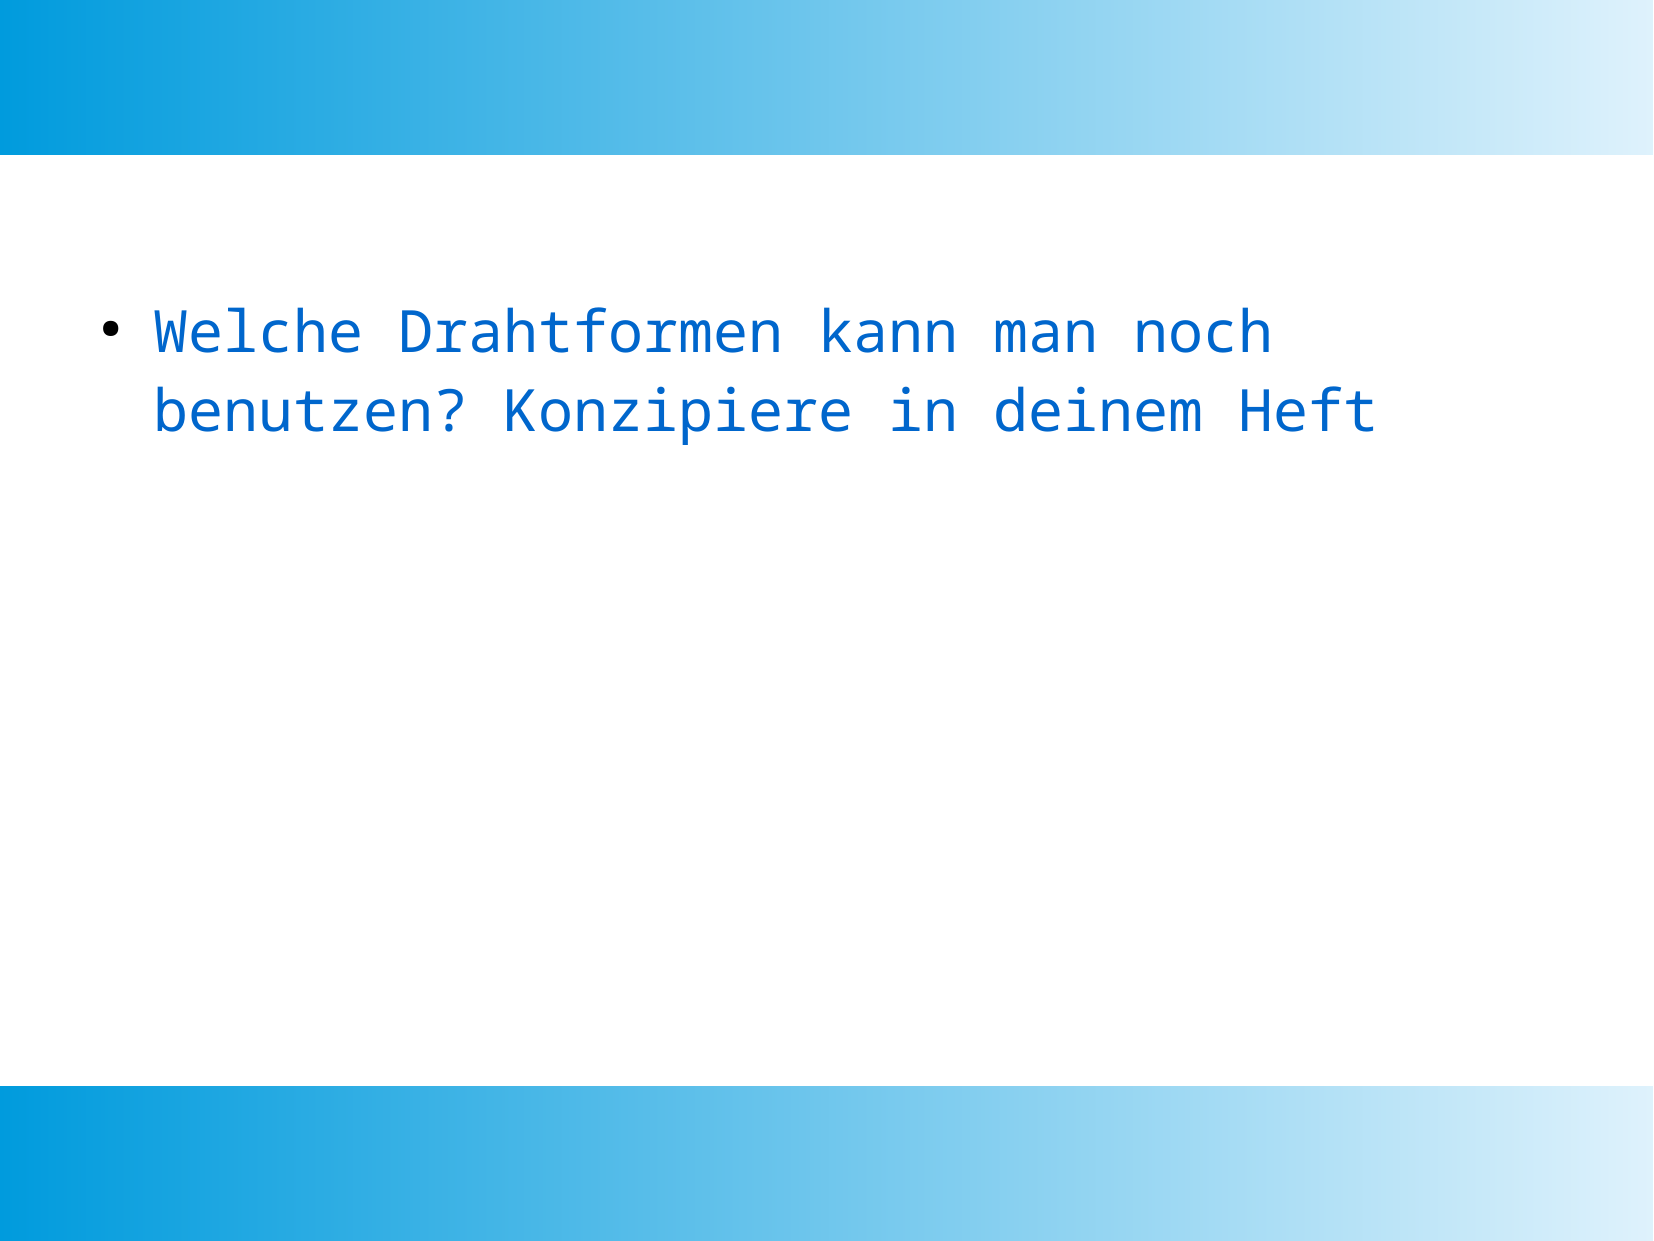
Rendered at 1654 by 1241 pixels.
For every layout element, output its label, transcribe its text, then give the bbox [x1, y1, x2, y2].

list Welche Drahtformen kann man noch benutzen? Konzipiere in deinem Heft [82, 290, 1571, 1010]
